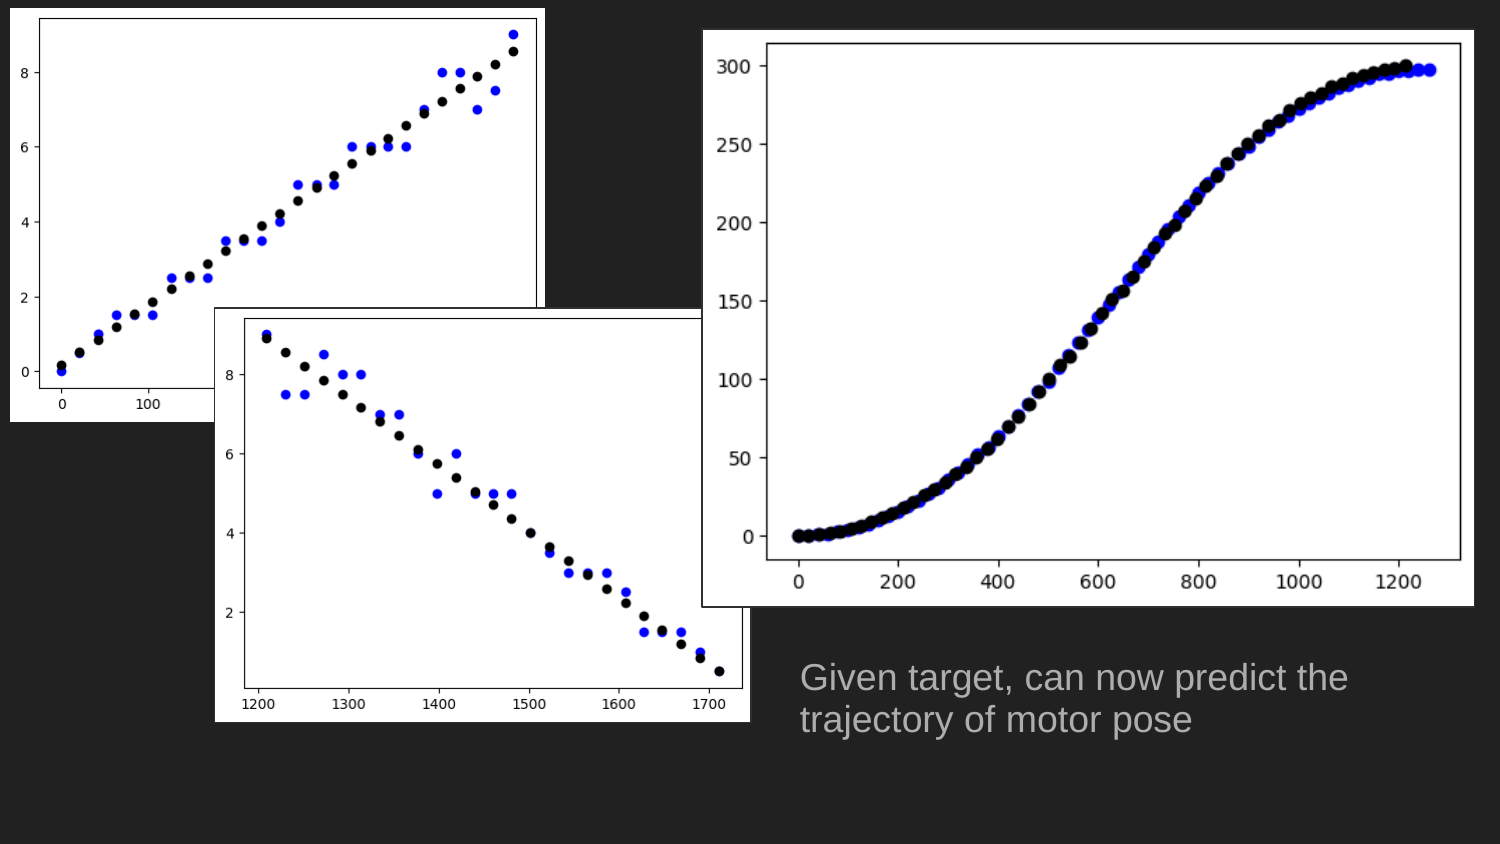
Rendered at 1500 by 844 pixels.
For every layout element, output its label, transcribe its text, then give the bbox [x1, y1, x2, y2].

picture [215, 308, 751, 722]
picture [702, 29, 1474, 607]
picture [10, 8, 545, 422]
list Given target, can now predict the trajectory of motor pose [784, 622, 1458, 774]
